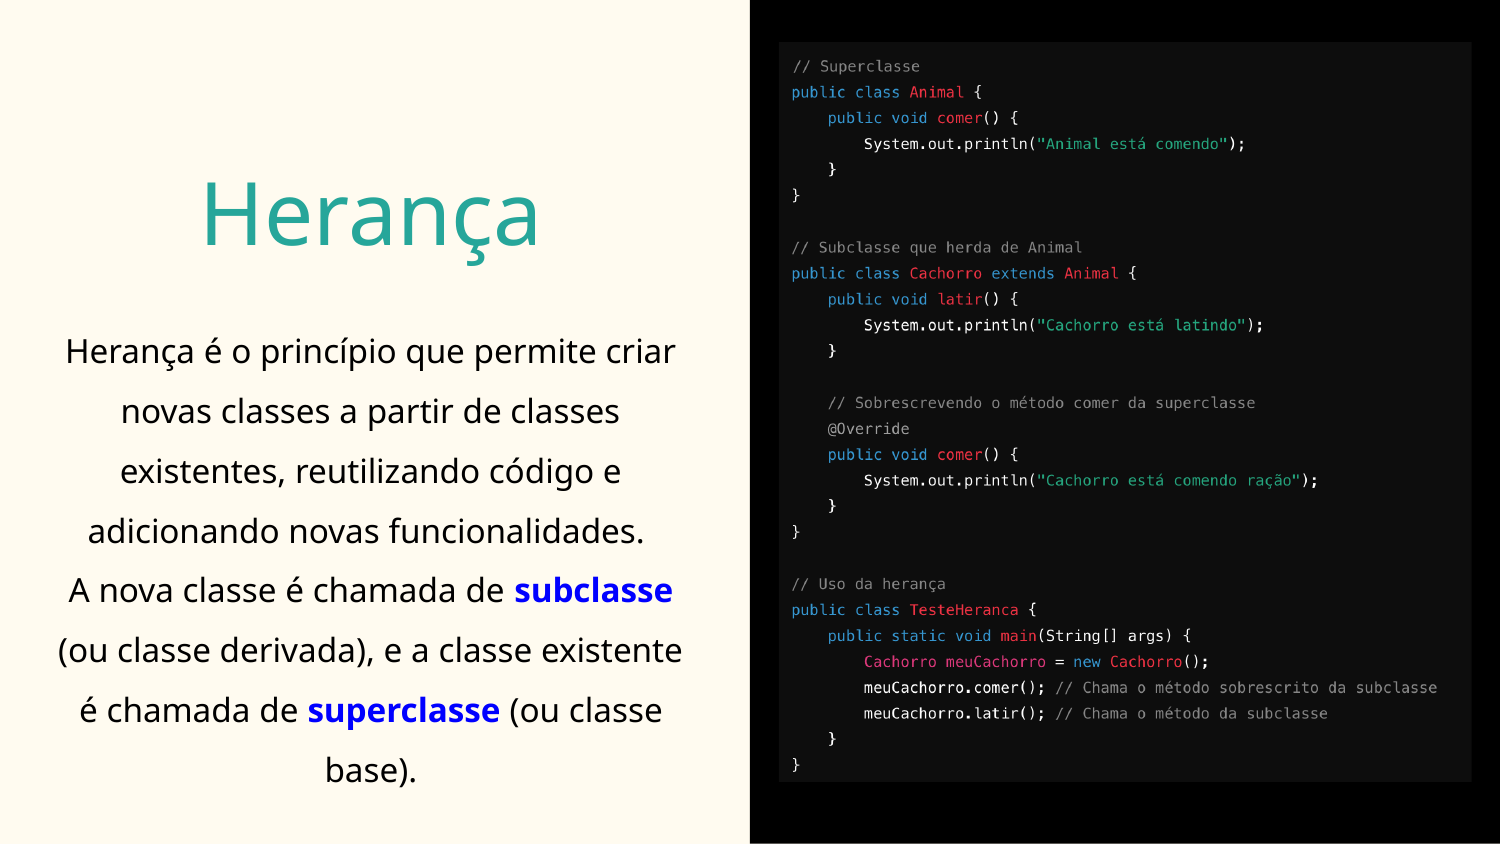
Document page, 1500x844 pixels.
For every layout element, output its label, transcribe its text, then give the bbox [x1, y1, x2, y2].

subtitle Herança é o princípio que permite criar novas classes a partir de classes existentes, reutilizando código e adicionando novas funcionalidades. A nova classe é chamada de subclasse (ou classe derivada), e a classe existente é chamada de superclasse (ou classe base). [39, 295, 703, 755]
title Herança [39, 67, 703, 287]
picture [778, 42, 1472, 782]
